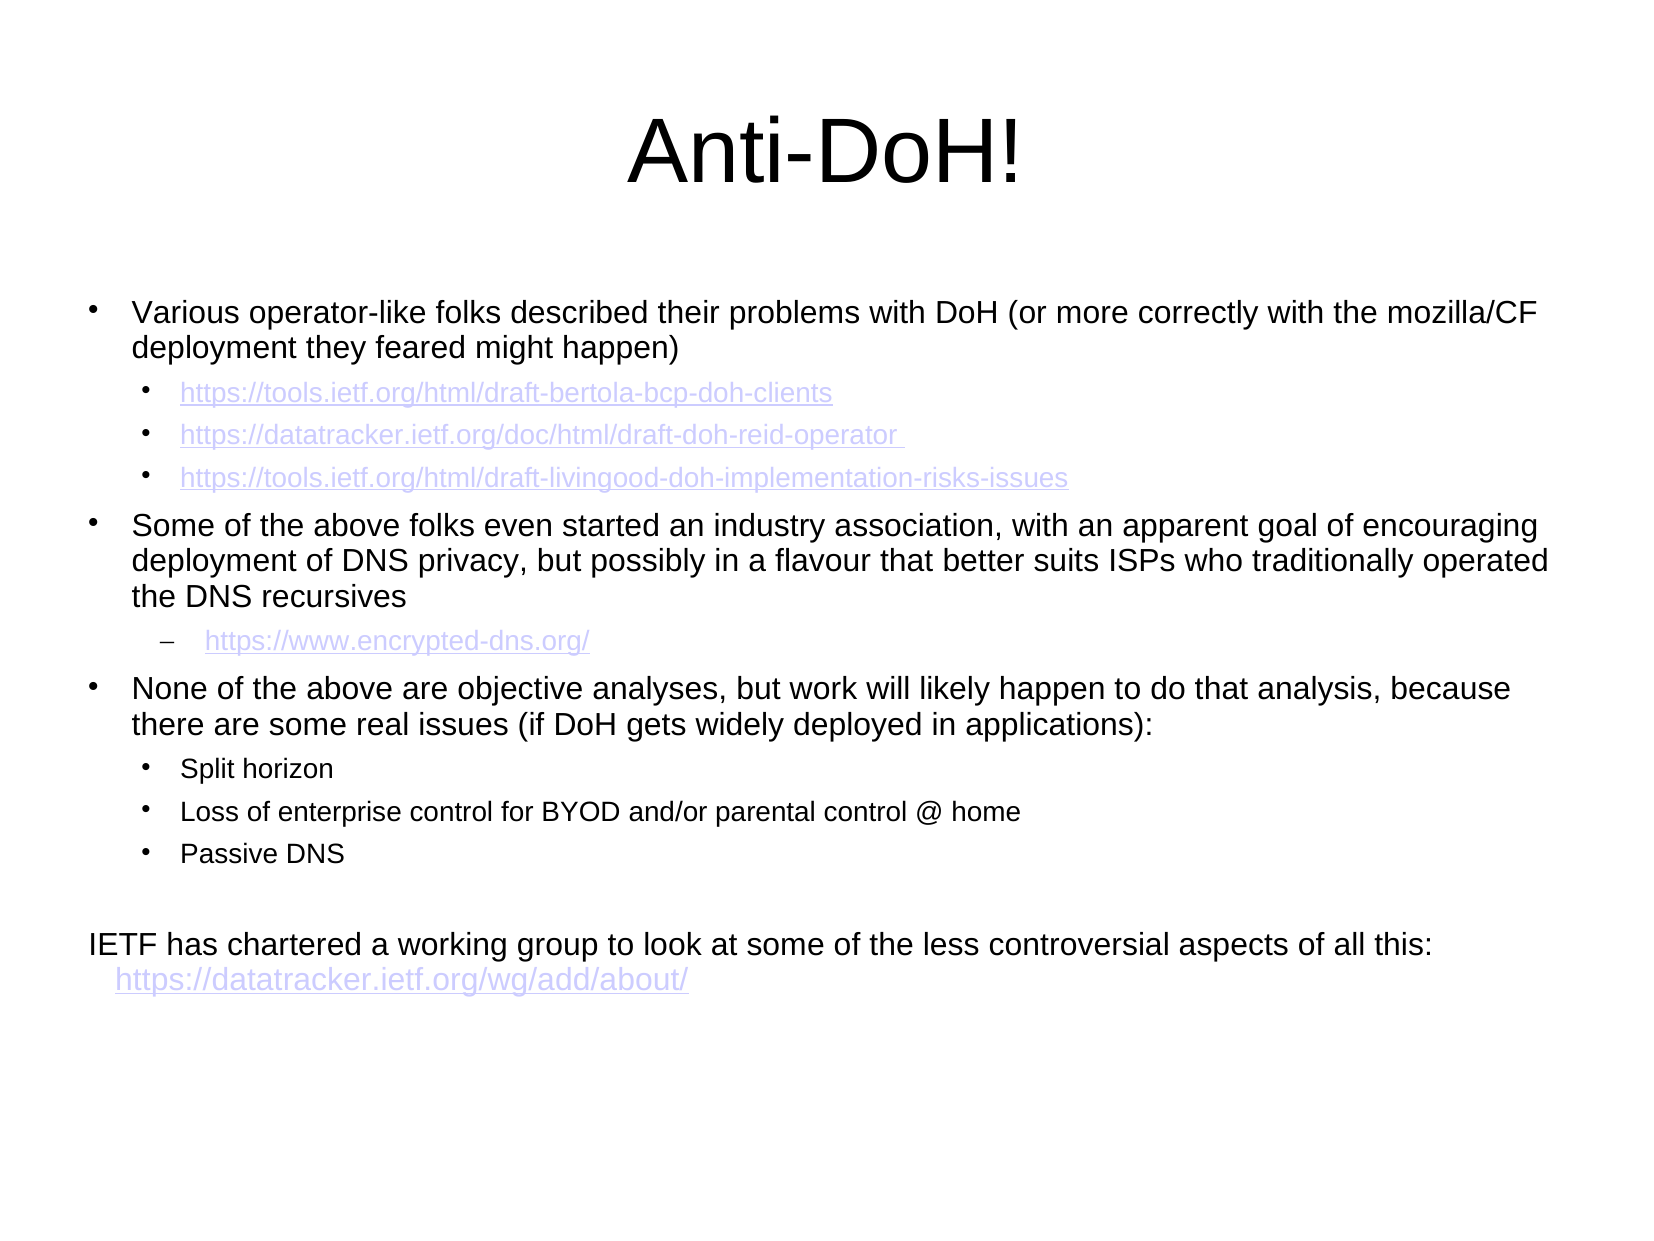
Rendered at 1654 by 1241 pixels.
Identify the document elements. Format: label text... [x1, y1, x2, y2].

title Anti-DoH! [82, 49, 1570, 256]
list Various operator-like folks described their problems with DoH (or more correctly with the mozilla/CF deployment they feared might happen) https://tools.ietf.org/html/draft-bertola-bcp-doh-clients https://datatracker.ietf.org/doc/html/draft-doh-reid-operator https://tools.ietf.org/html/draft-livingood-doh-implementation-risks-issues Some of the above folks even started an industry association, with an apparent goal of encouraging deployment of DNS privacy, but possibly in a flavour that better suits ISPs who traditionally operated the DNS recursives https://www.encrypted-dns.org/ None of the above are objective analyses, but work will likely happen to do that analysis, because there are some real issues (if DoH gets widely deployed in applications): Split horizon Loss of enterprise control for BYOD and/or parental control @ home Passive DNS IETF has chartered a working group to look at some of the less controversial aspects of all this: https://datatracker.ietf.org/wg/add/about/ [88, 290, 1575, 1009]
